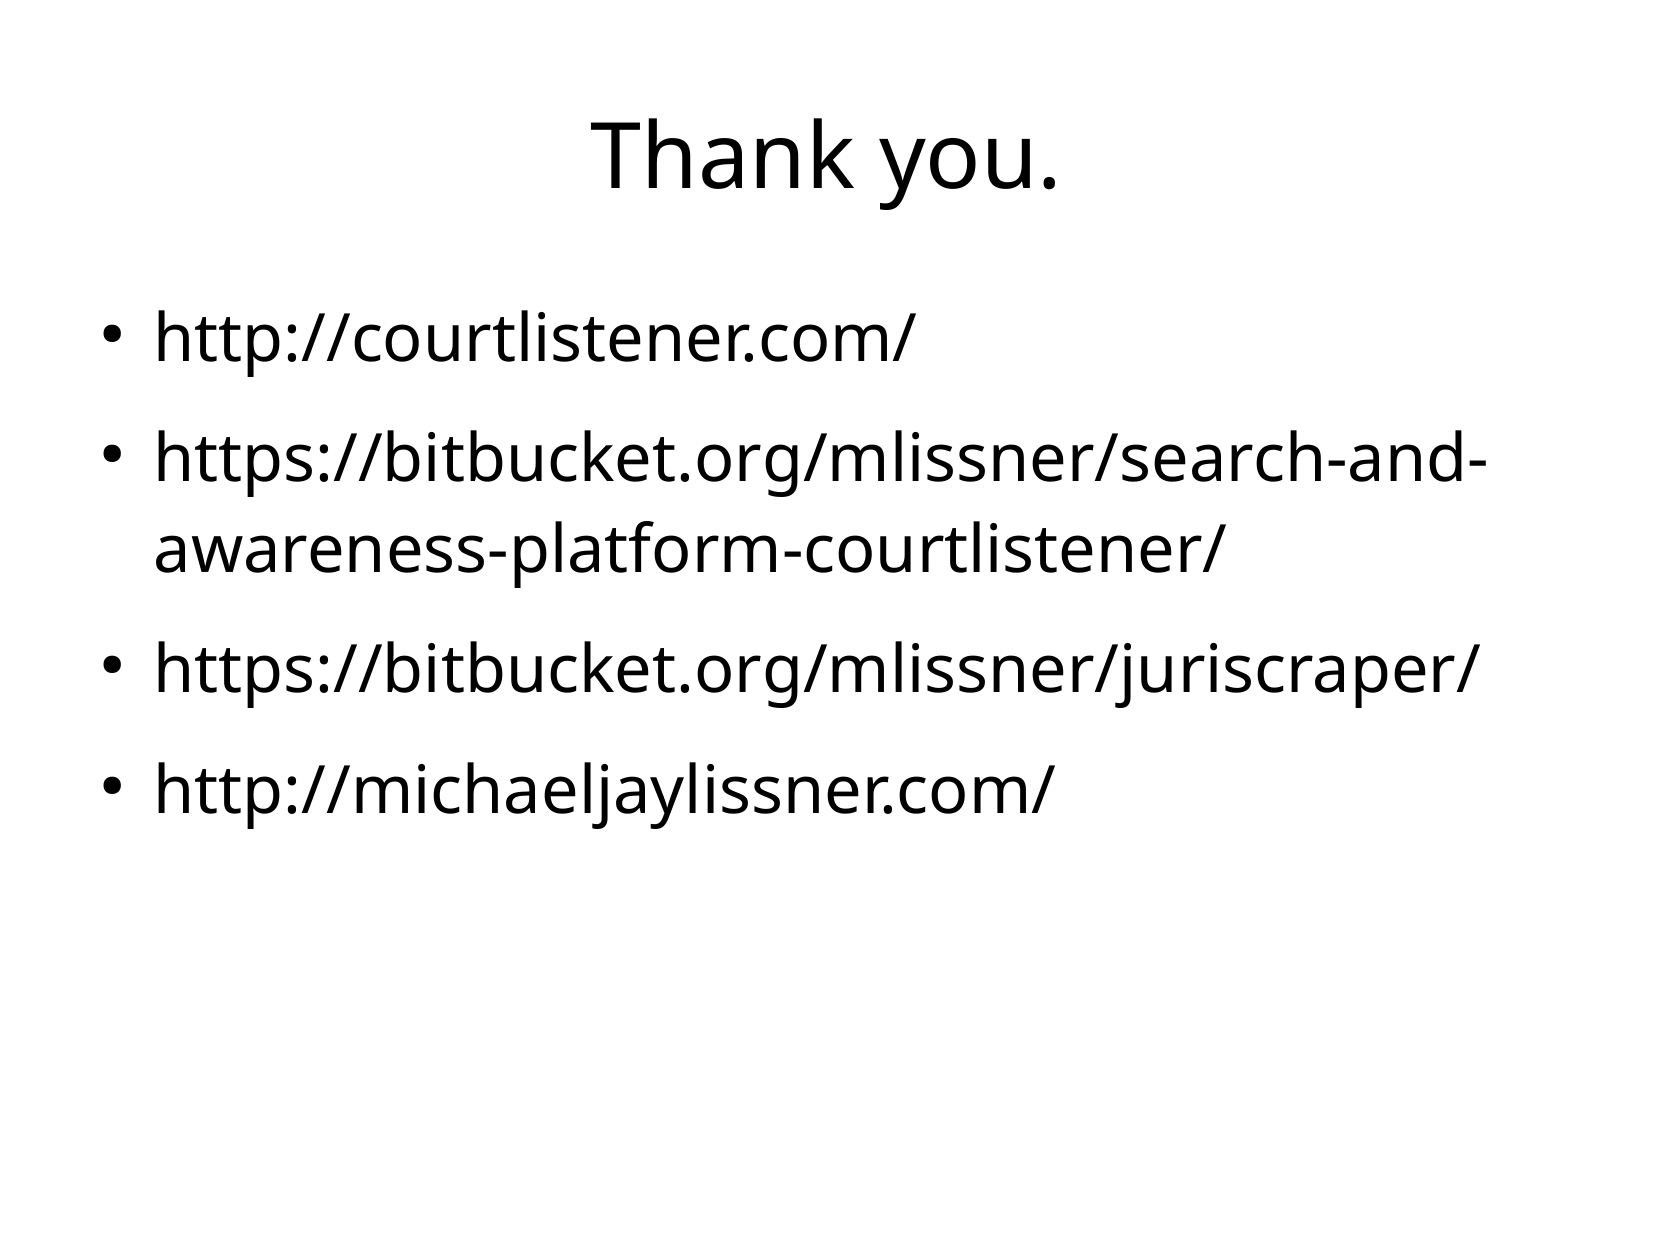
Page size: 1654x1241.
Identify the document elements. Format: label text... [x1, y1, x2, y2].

title Thank you. [82, 56, 1571, 250]
list http://courtlistener.com/ https://bitbucket.org/mlissner/search-and-awareness-platform-courtlistener/ https://bitbucket.org/mlissner/juriscraper/ http://michaeljaylissner.com/ [82, 290, 1571, 1109]
